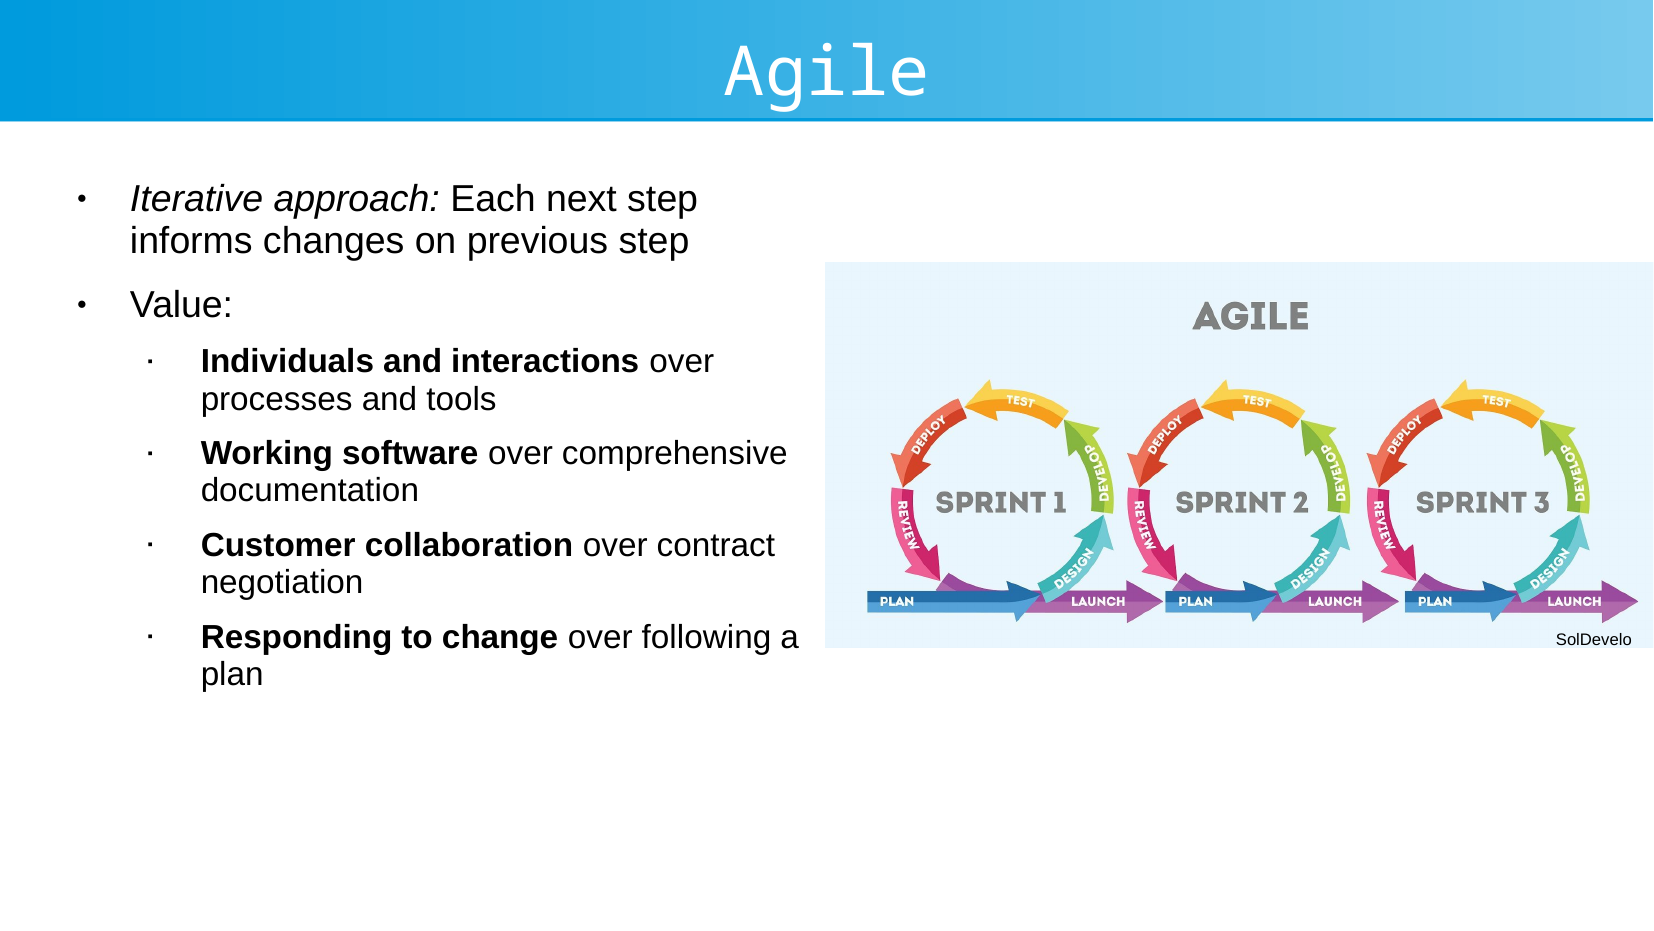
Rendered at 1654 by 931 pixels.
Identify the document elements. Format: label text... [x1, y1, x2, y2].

text_box SolDevelo [1541, 622, 1654, 676]
list Iterative approach: Each next step informs changes on previous step Value: Individuals and interactions over processes and tools Working software over comprehensive documentation Customer collaboration over contract negotiation Responding to change over following a plan [59, 177, 826, 768]
picture [825, 262, 1654, 648]
title Agile [59, 28, 1595, 109]
